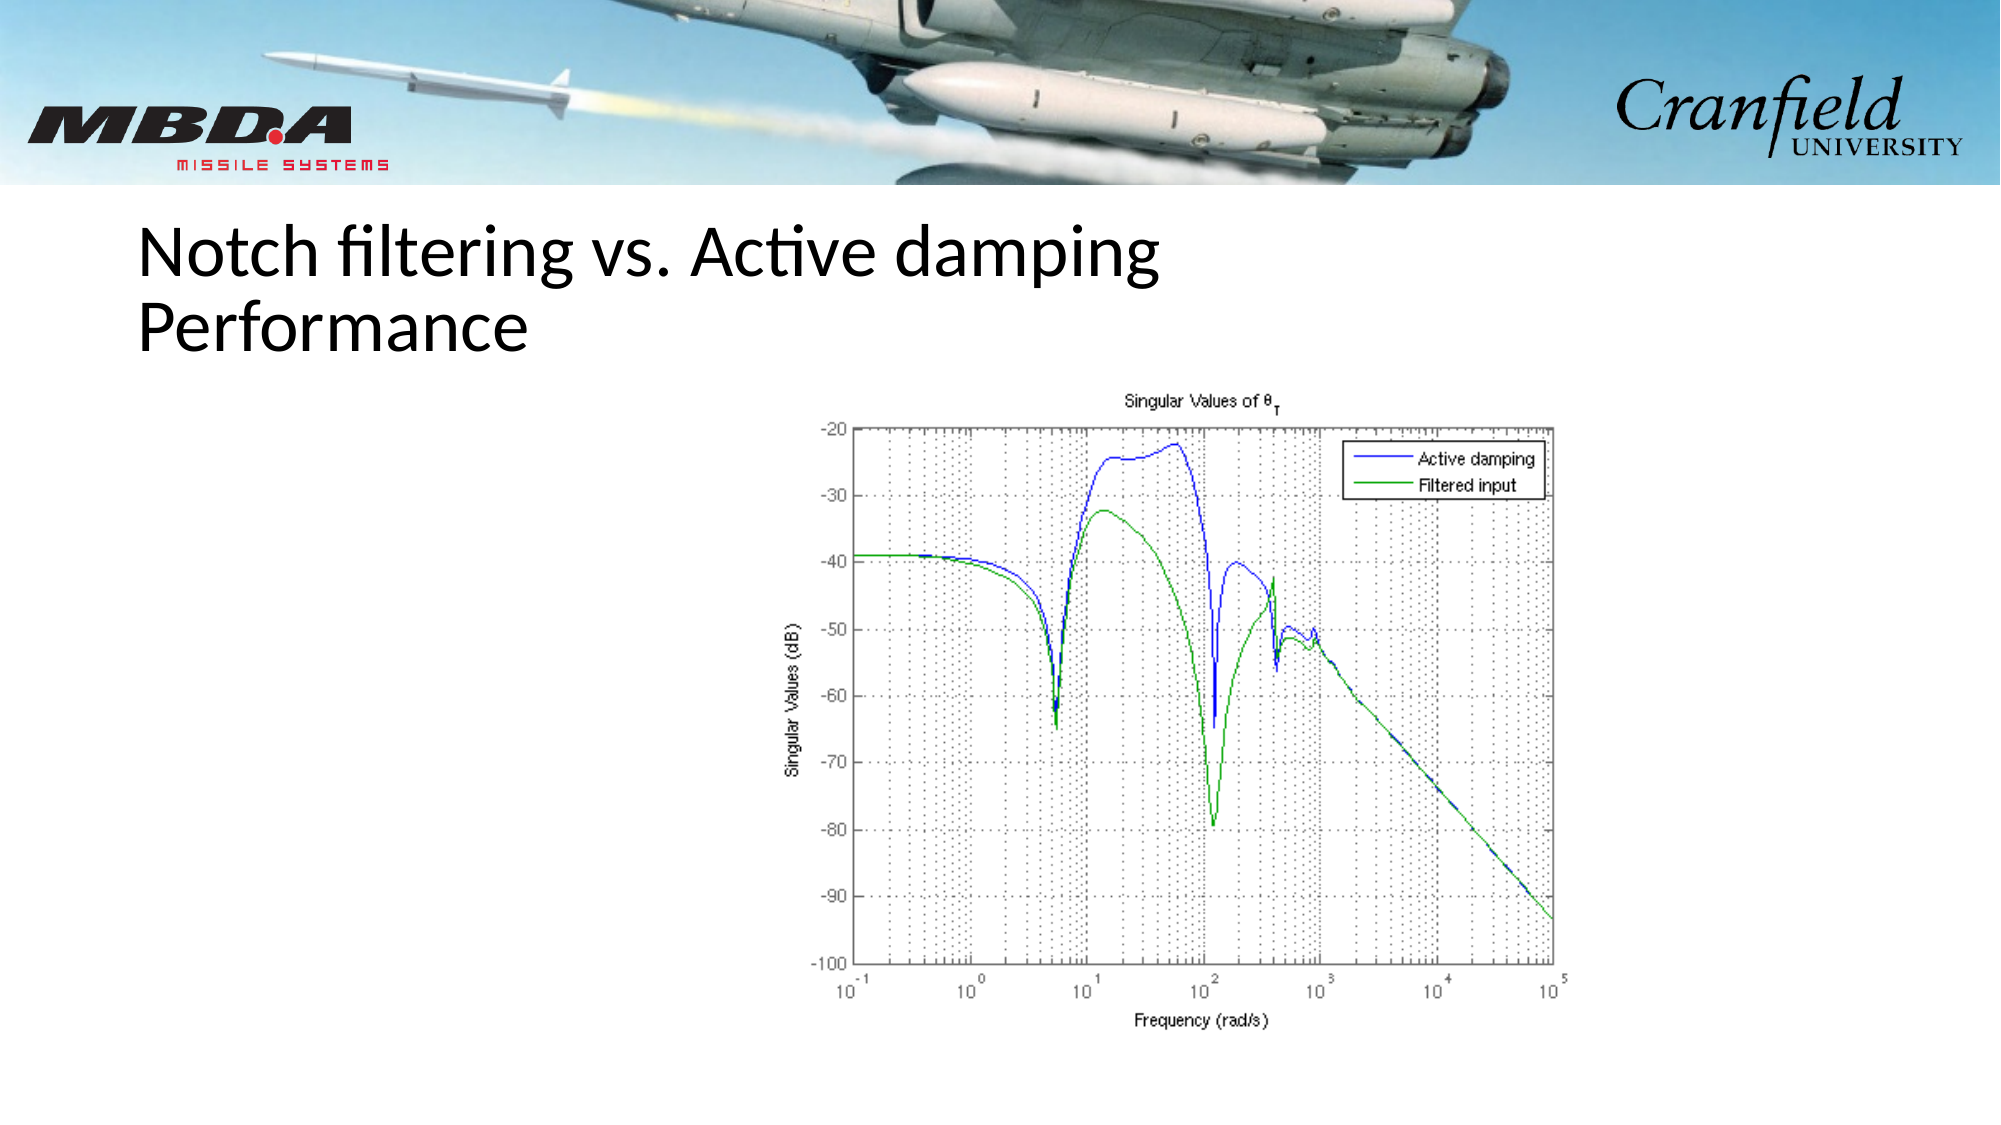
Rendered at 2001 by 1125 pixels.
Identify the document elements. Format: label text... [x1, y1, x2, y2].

picture [714, 343, 1642, 1040]
picture [0, 0, 2000, 185]
title Notch filtering vs. Active damping Performance [137, 207, 1863, 383]
